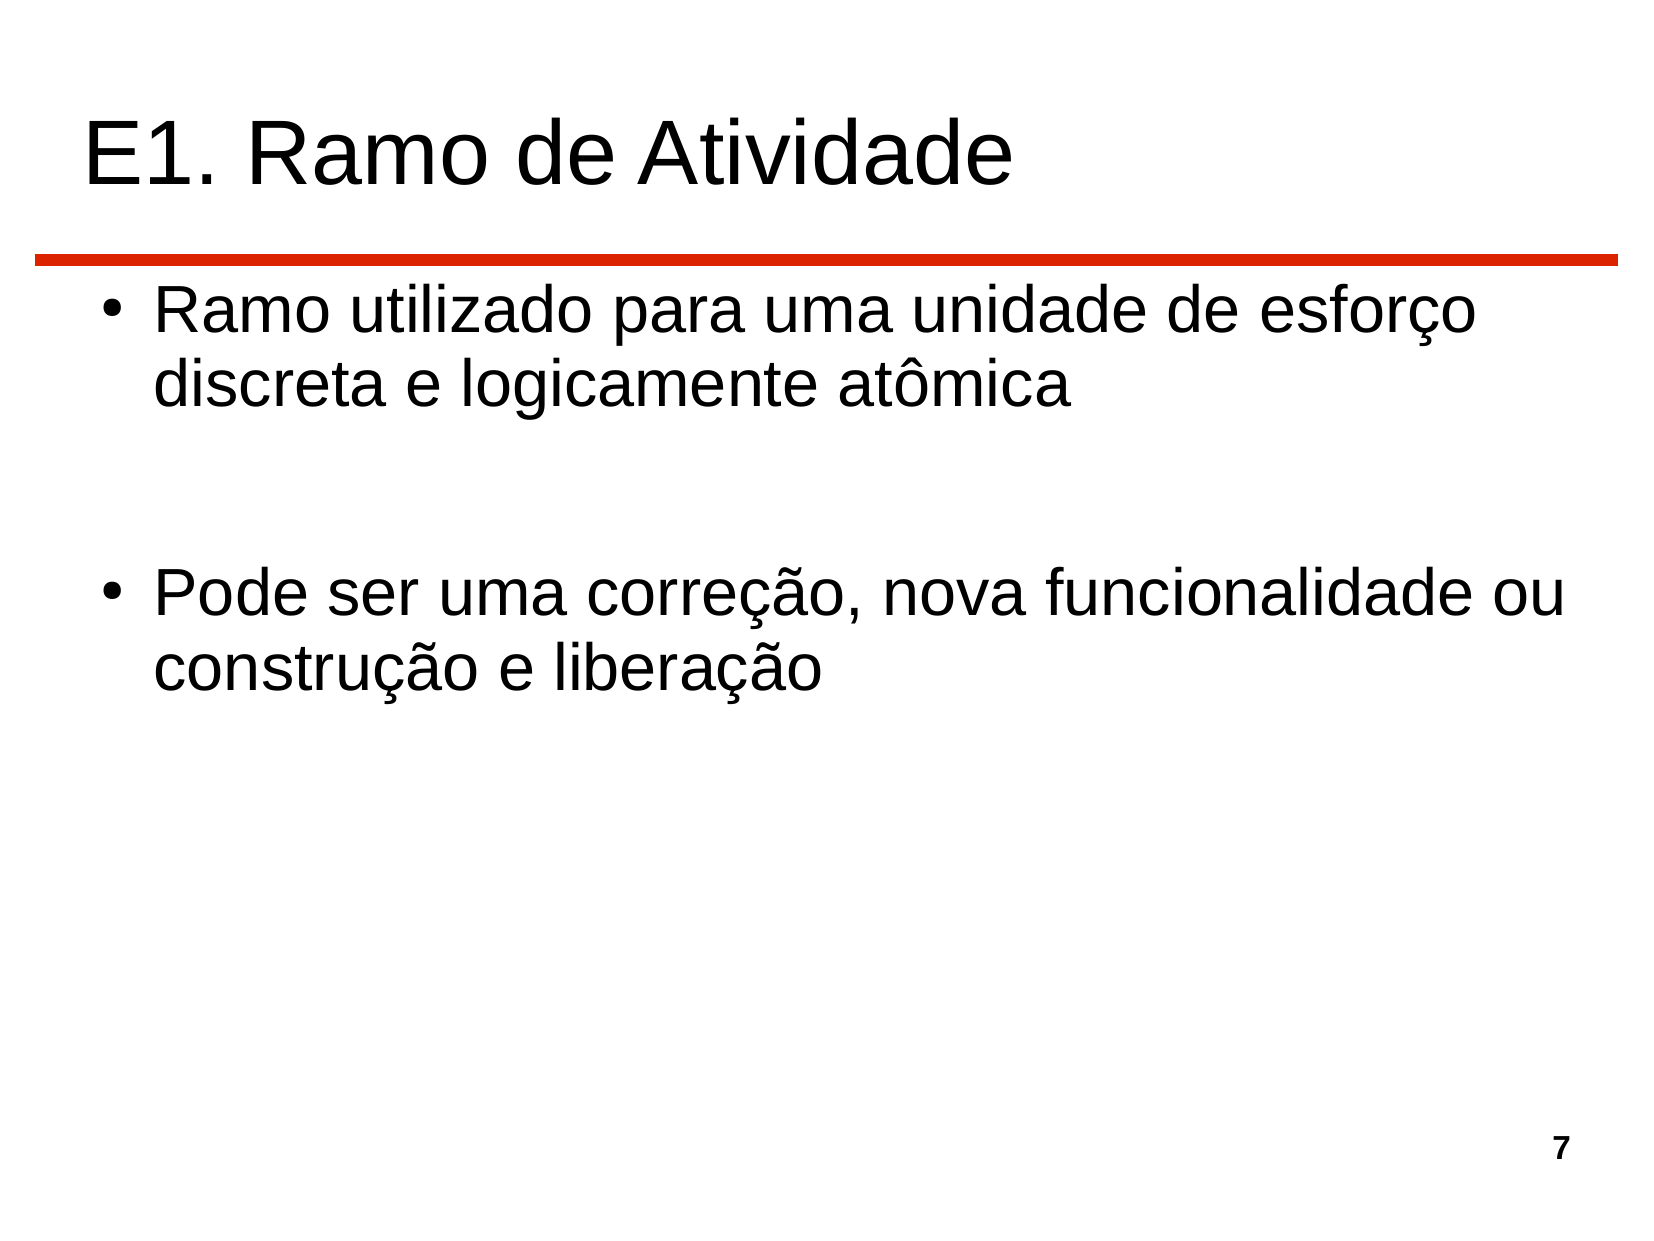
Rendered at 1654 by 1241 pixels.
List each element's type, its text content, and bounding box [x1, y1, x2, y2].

list Ramo utilizado para uma unidade de esforço discreta e logicamente atômica Pode ser uma correção, nova funcionalidade ou construção e liberação [82, 271, 1571, 1146]
title E1. Ramo de Atividade [82, 49, 1571, 257]
